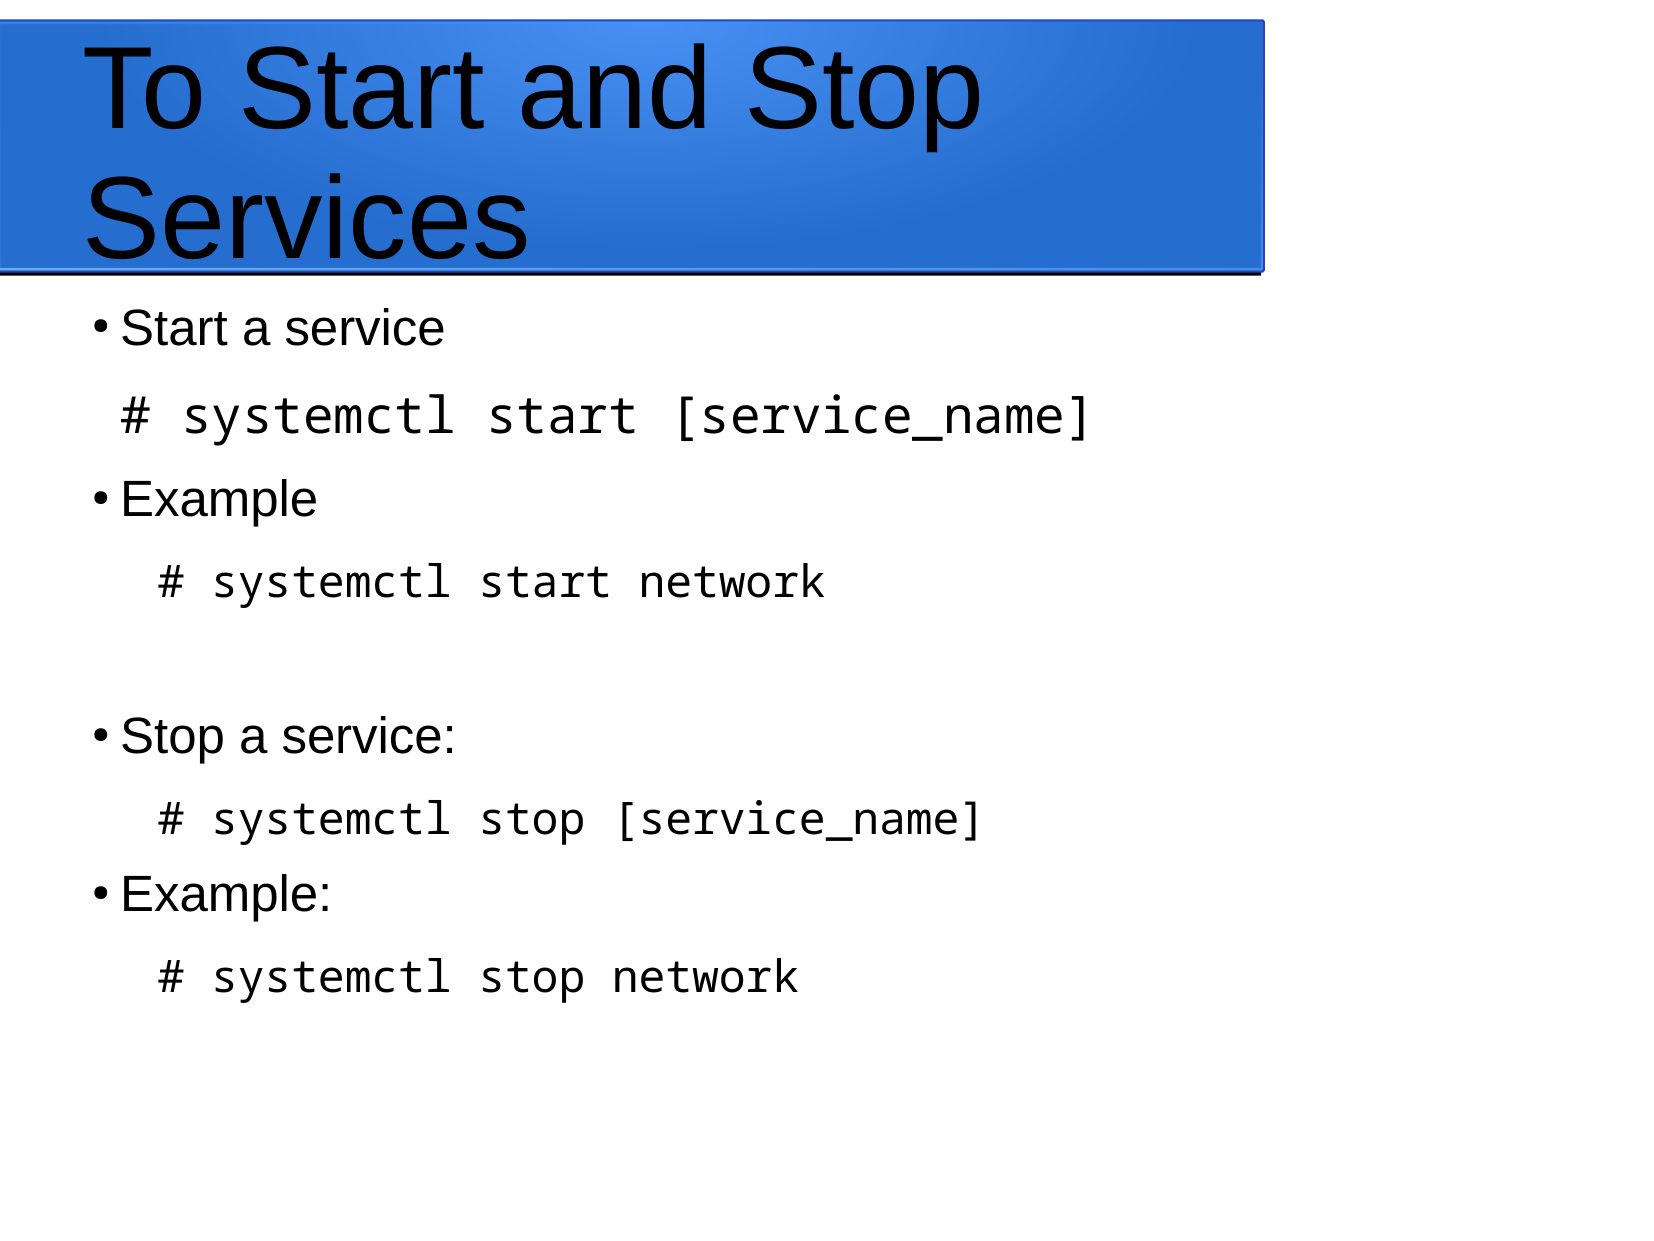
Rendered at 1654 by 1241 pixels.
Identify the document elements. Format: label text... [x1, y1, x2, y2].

title To Start and Stop Services [82, 22, 1571, 284]
list Start a service # systemctl start [service_name] Example # systemctl start network Stop a service: # systemctl stop [service_name] Example: # systemctl stop network [82, 299, 1571, 1019]
